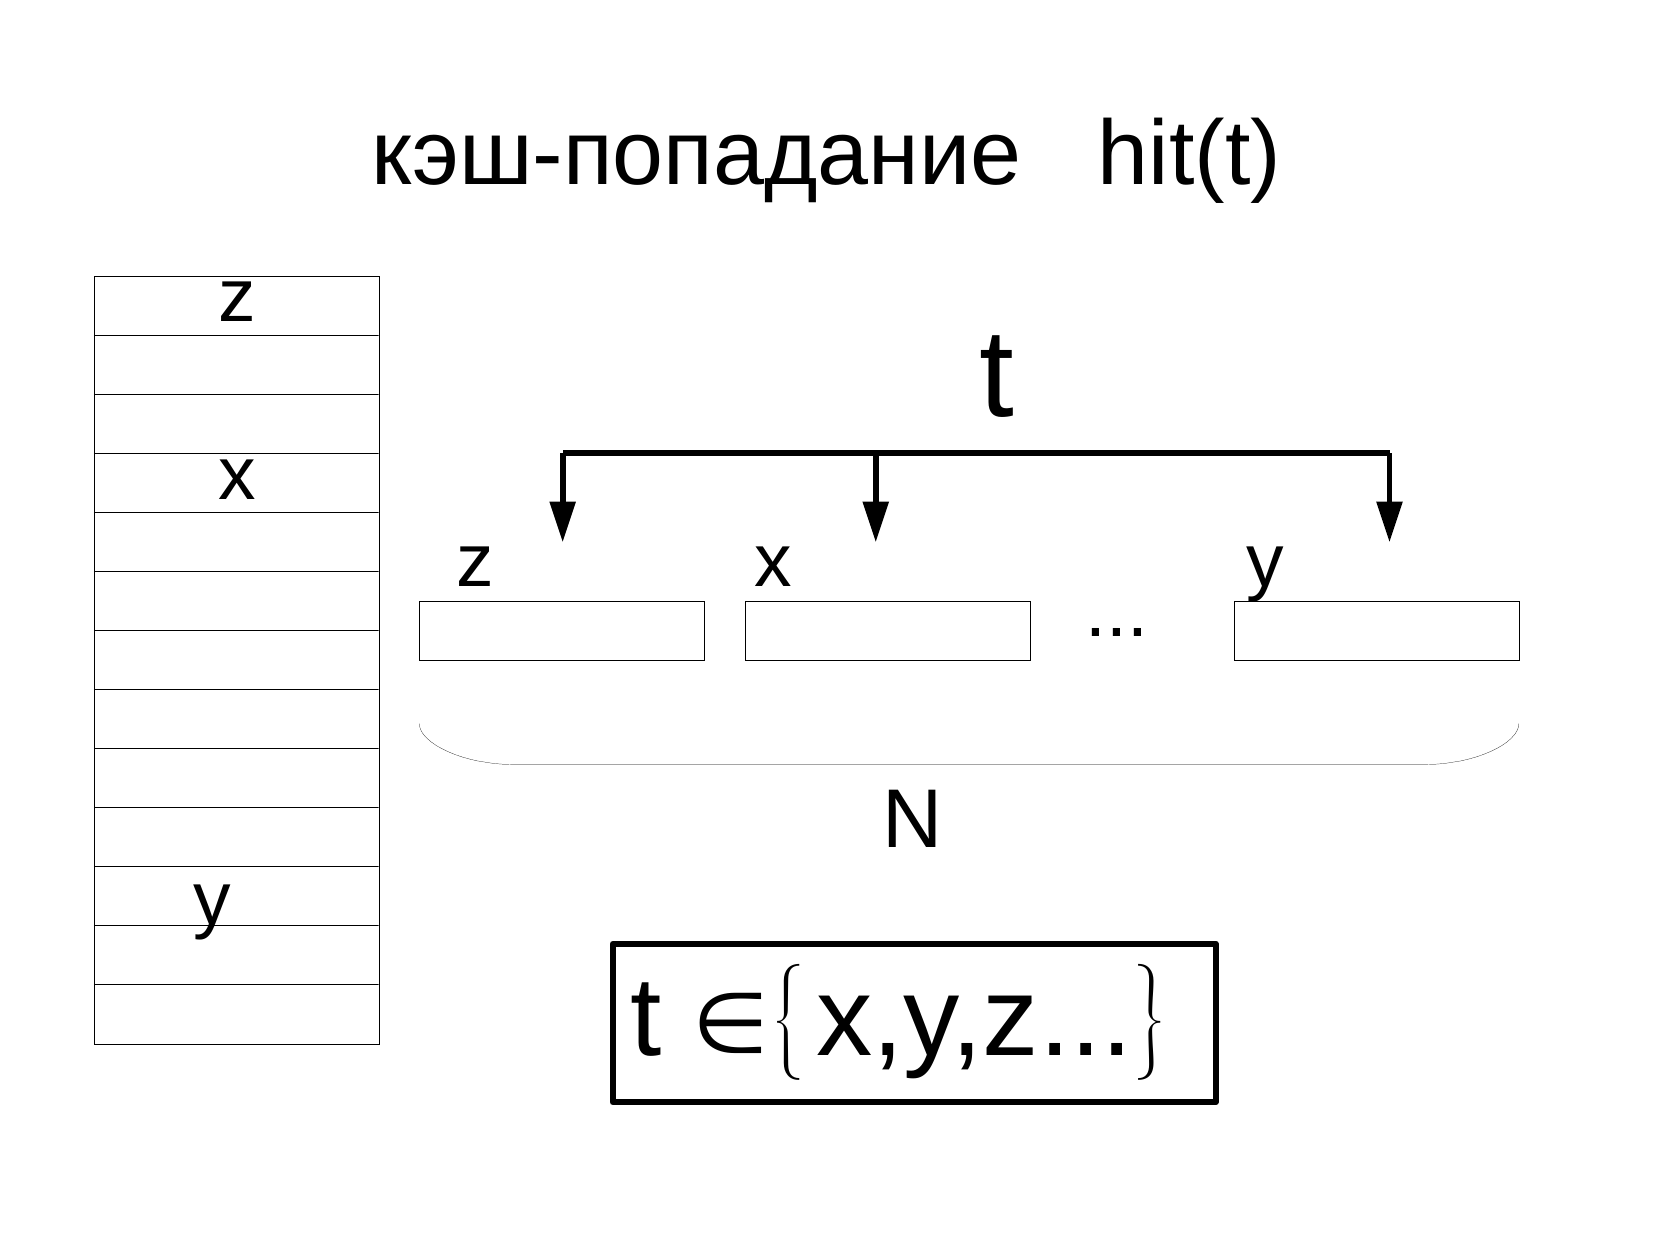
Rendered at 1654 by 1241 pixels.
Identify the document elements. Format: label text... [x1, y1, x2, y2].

title кэш-попадание hit(t) [82, 49, 1571, 254]
text_box t {x,y,z...} [612, 943, 1216, 1103]
text_box t [965, 296, 1030, 451]
chart [82, 254, 1571, 1074]
